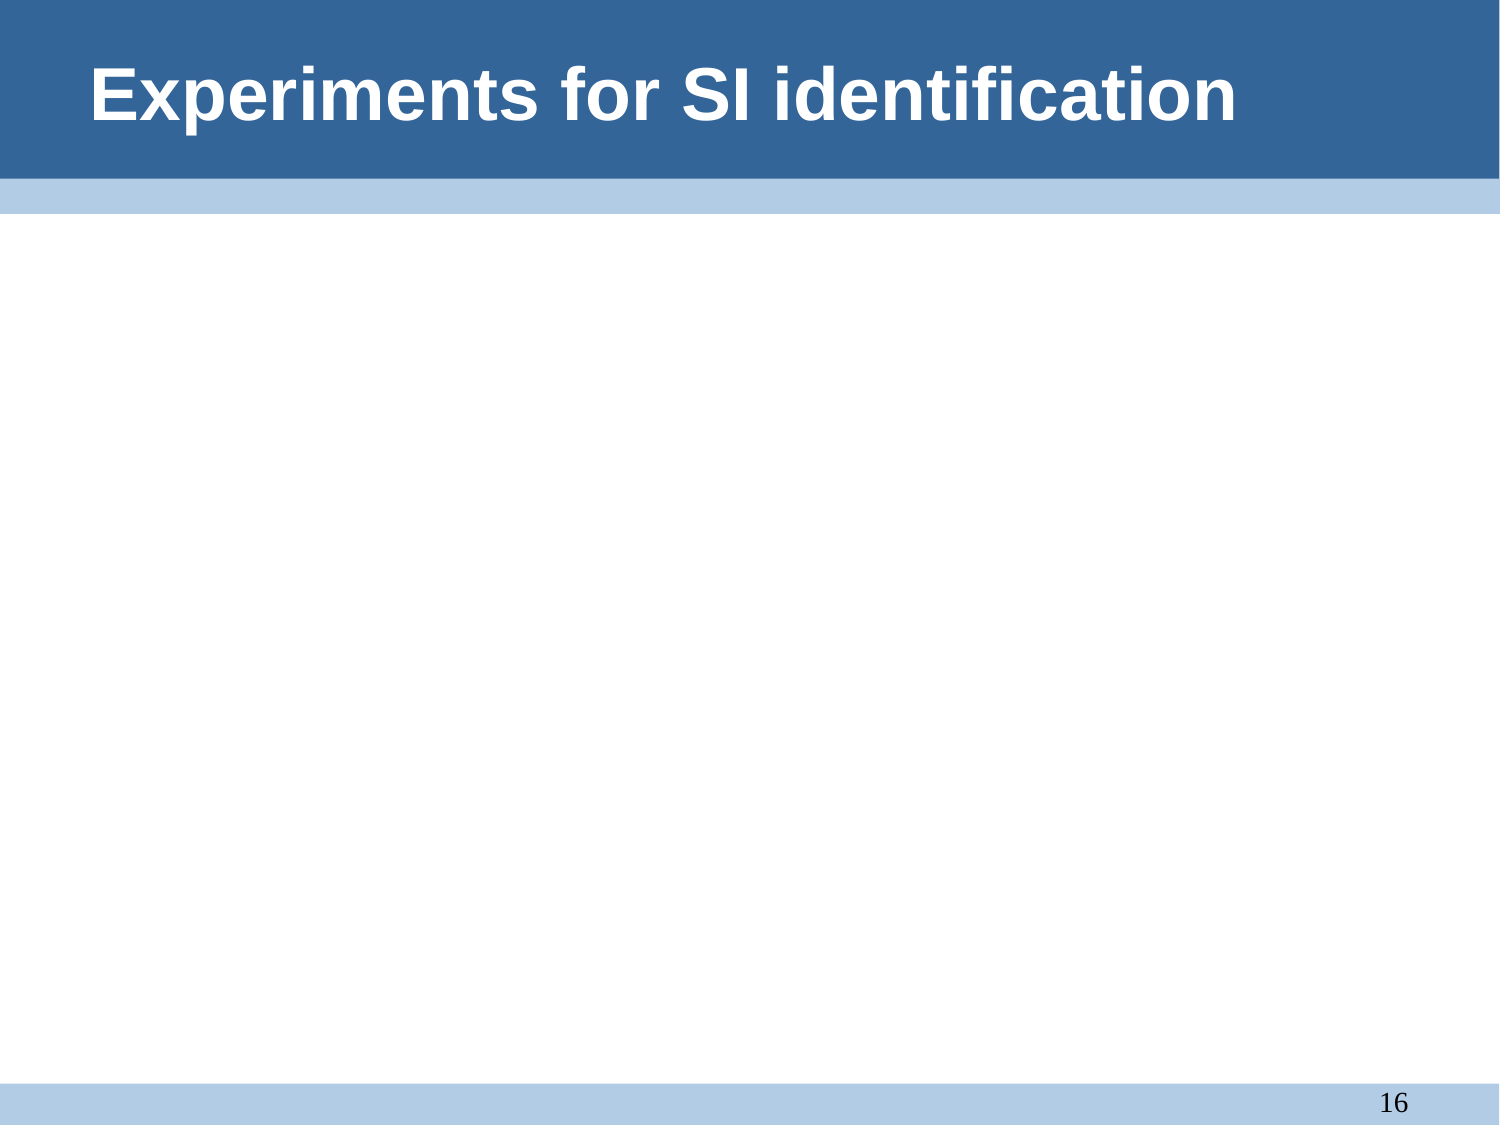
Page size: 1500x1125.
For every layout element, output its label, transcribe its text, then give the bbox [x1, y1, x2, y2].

slide_number <número> [1074, 1076, 1424, 1125]
text_box Experiments for SI identification [74, 30, 1436, 150]
